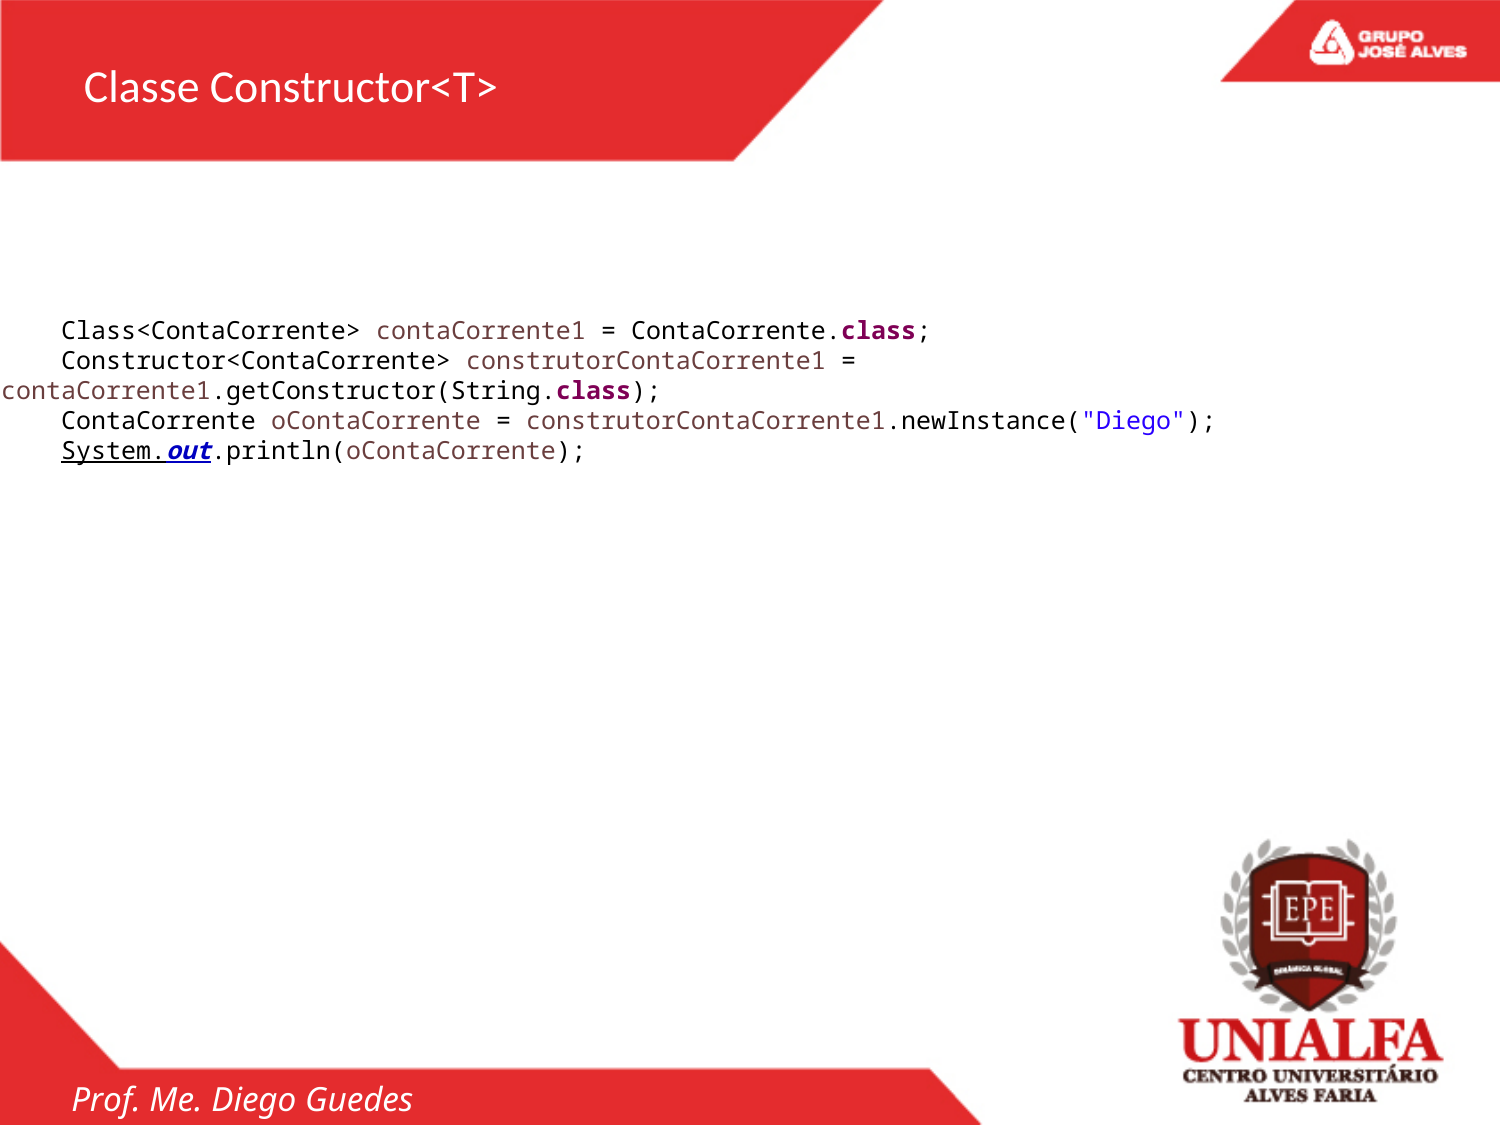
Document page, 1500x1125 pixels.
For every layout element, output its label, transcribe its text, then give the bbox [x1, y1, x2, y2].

text_box Class<ContaCorrente> contaCorrente1 = ContaCorrente.class; Constructor<ContaCorrente> construtorContaCorrente1 = contaCorrente1.getConstructor(String.class); ContaCorrente oContaCorrente = construtorContaCorrente1.newInstance("Diego"); System.out.println(oContaCorrente); [0, 307, 1441, 472]
text_box Classe Constructor<T> [69, 49, 799, 120]
text_box Prof. Me. Diego Guedes [56, 1070, 711, 1125]
picture [0, 0, 1500, 1125]
